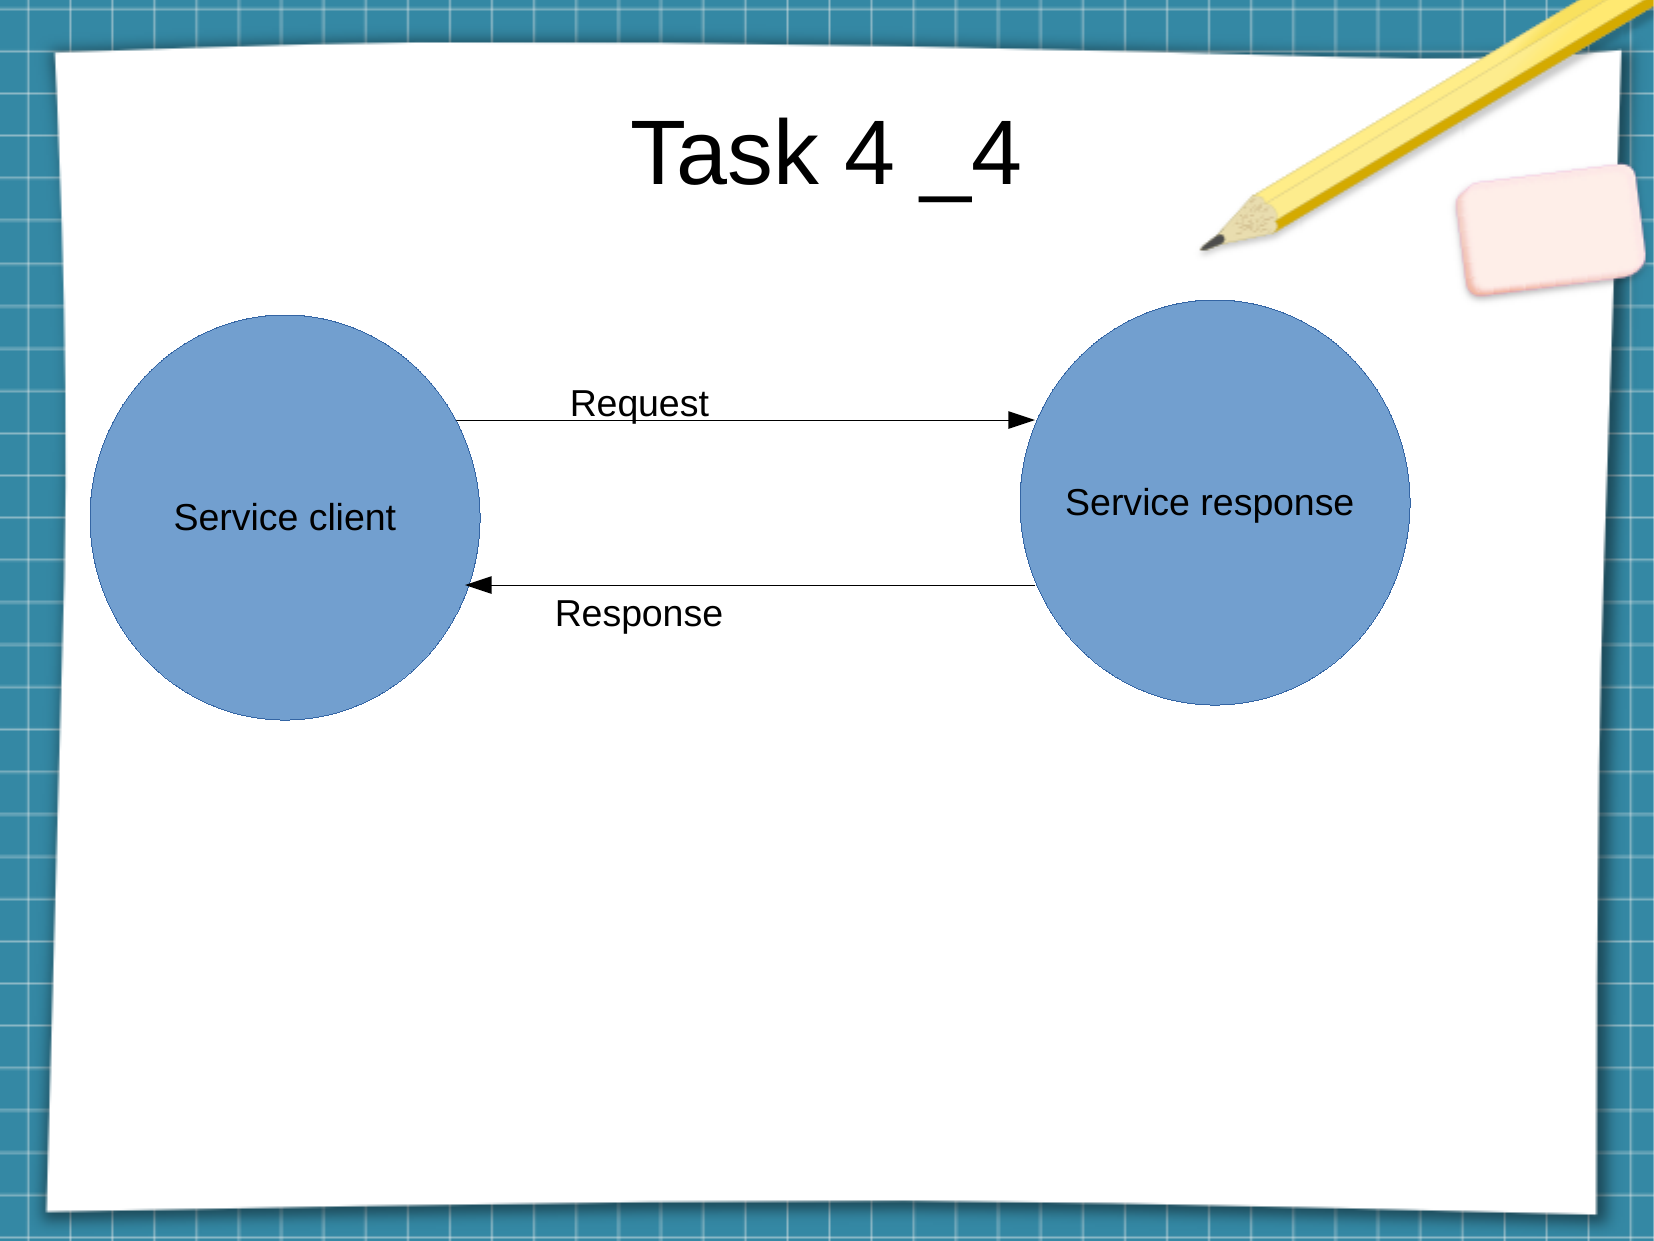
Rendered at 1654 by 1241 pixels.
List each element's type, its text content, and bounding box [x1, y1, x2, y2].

title Task 4 _4 [82, 49, 1571, 257]
text_box Request [555, 375, 826, 474]
text_box Service client [90, 315, 481, 721]
picture [0, 0, 1654, 1241]
text_box Service response [1020, 300, 1411, 706]
text_box Response [540, 585, 811, 684]
